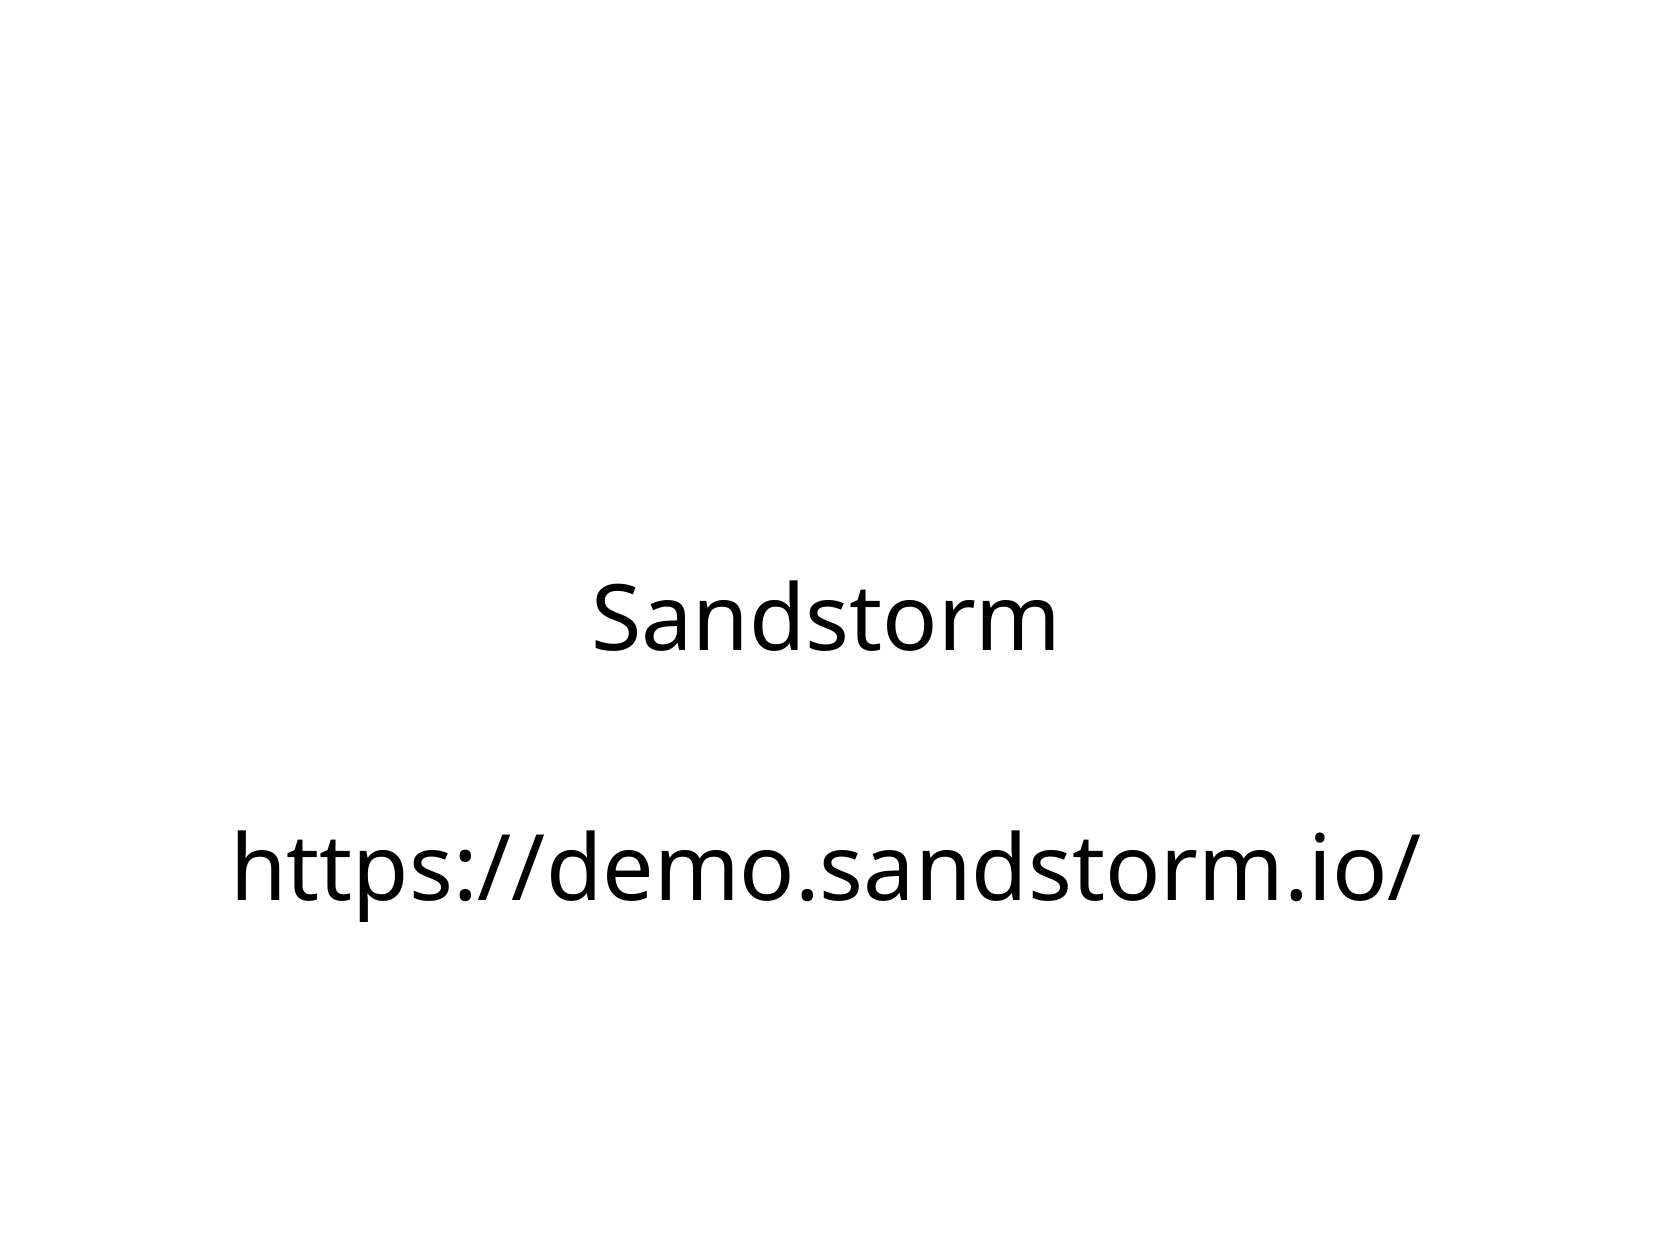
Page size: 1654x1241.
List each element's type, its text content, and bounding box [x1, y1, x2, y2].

text_box Sandstorm https://demo.sandstorm.io/ [0, 544, 1654, 881]
